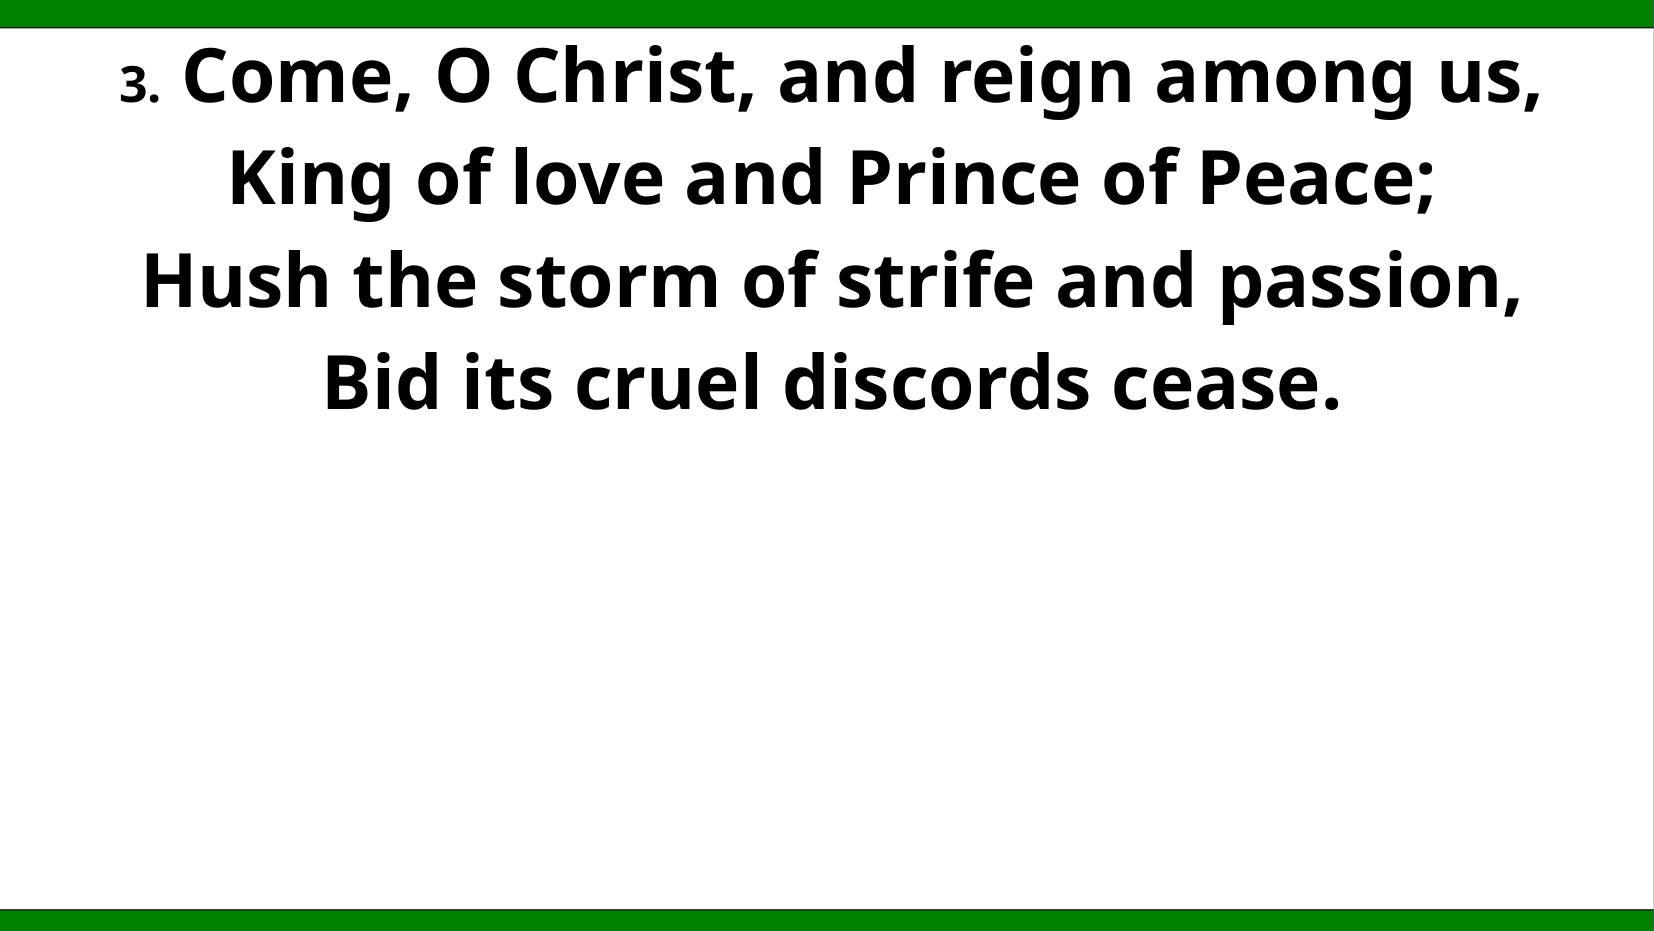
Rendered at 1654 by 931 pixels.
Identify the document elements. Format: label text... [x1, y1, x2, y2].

picture [0, 0, 1654, 931]
text_box 3. Come, O Christ, and reign among us, King of love and Prince of Peace; Hush the storm of strife and passion, Bid its cruel discords cease. [75, 15, 1591, 430]
